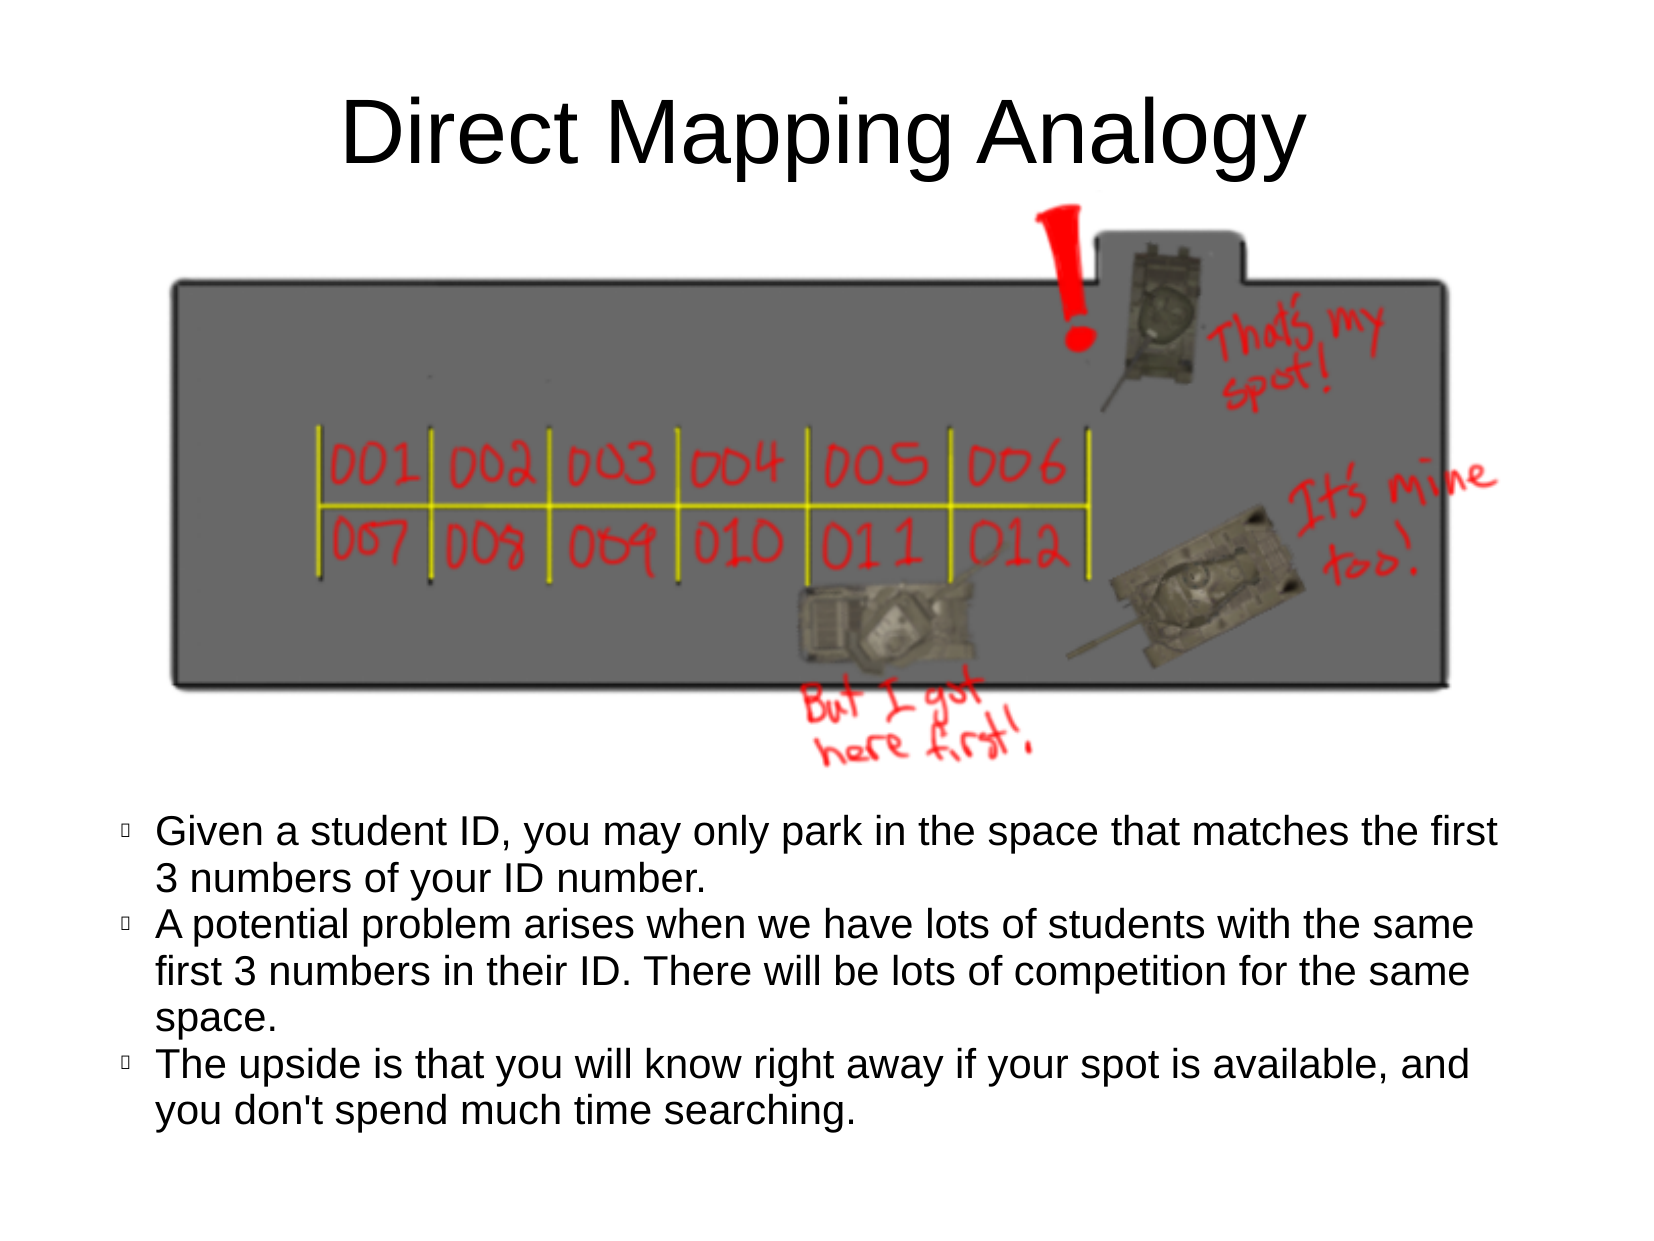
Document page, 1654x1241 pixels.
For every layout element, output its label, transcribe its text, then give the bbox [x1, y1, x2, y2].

text_box Given a student ID, you may only park in the space that matches the first 3 numbers of your ID number. A potential problem arises when we have lots of students with the same first 3 numbers in their ID. There will be lots of competition for the same space. The upside is that you will know right away if your spot is available, and you don't spend much time searching. [104, 801, 1545, 1142]
picture [78, 190, 1654, 780]
text_box Direct Mapping Analogy [324, 74, 1329, 192]
